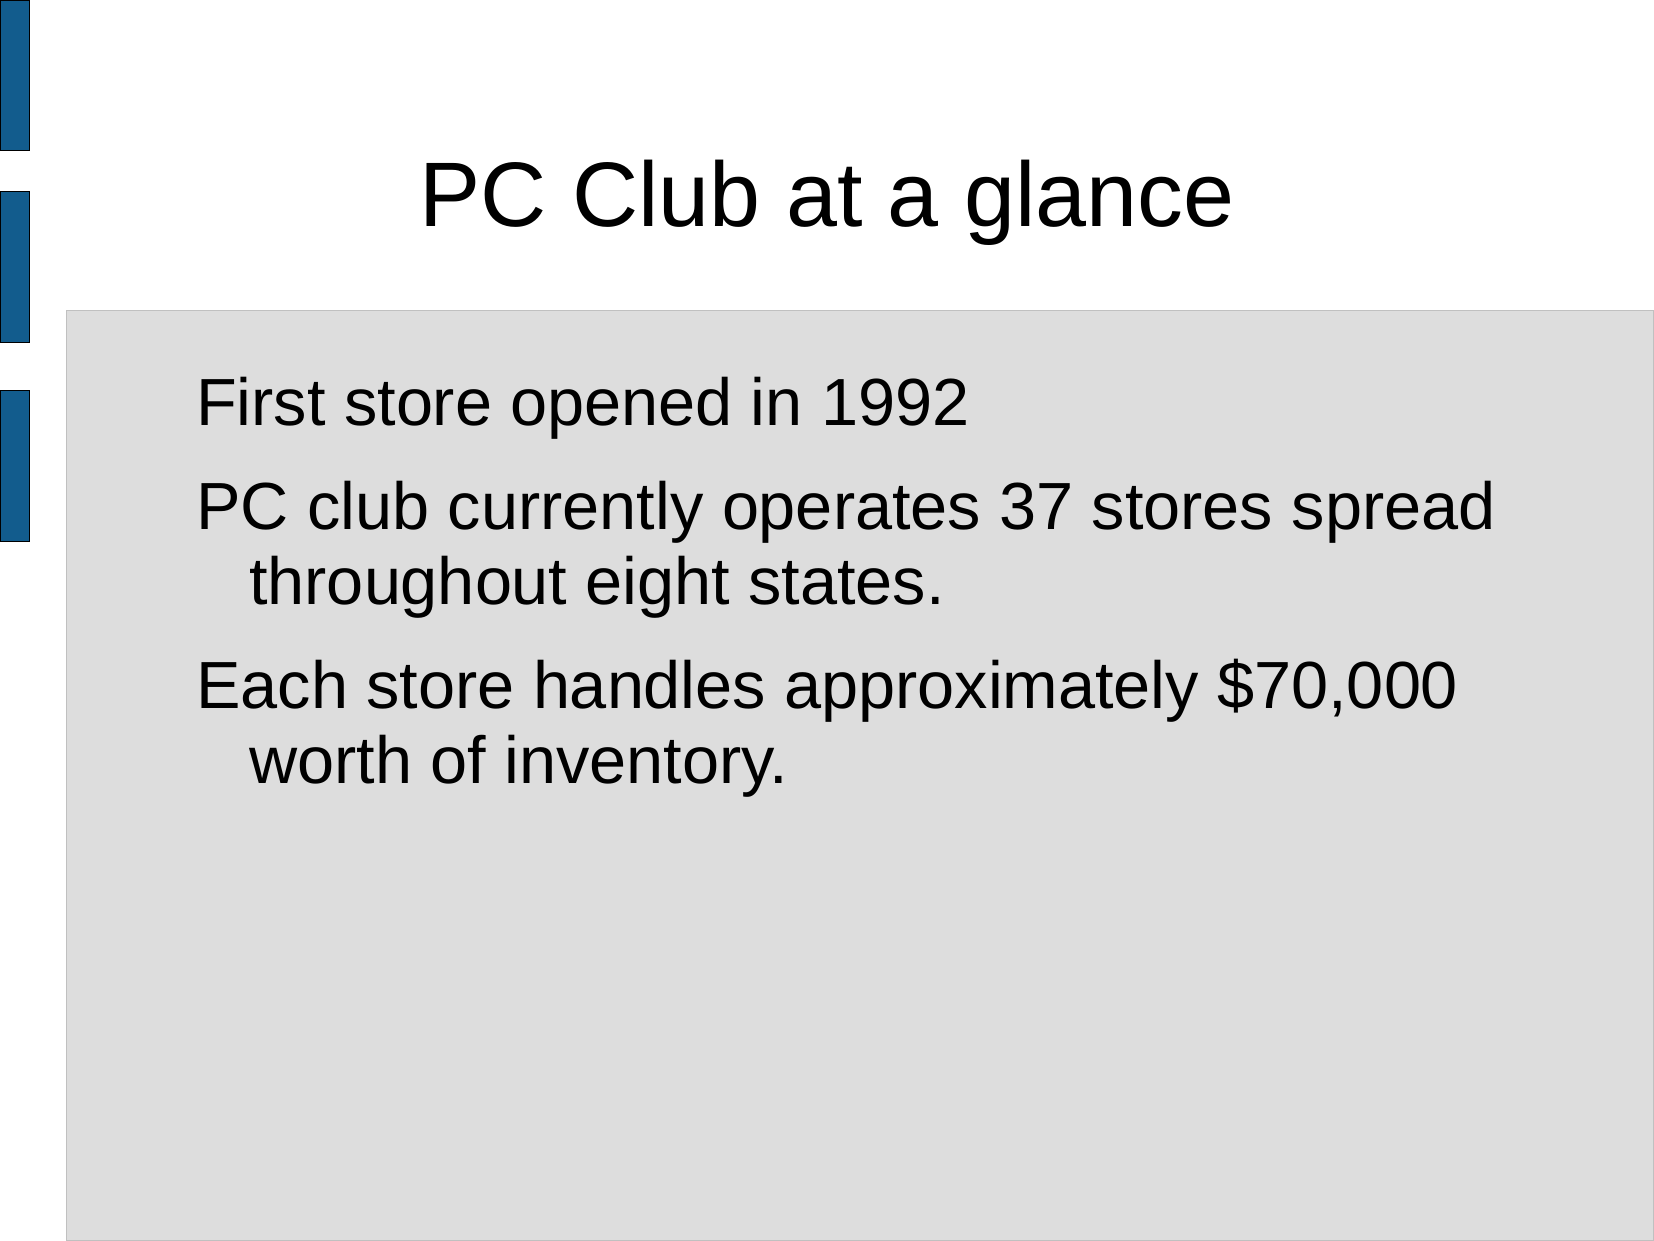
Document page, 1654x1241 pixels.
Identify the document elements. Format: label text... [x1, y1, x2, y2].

title PC Club at a glance [121, 91, 1534, 299]
list First store opened in 1992 PC club currently operates 37 stores spread throughout eight states. Each store handles approximately $70,000 worth of inventory. [178, 364, 1570, 1147]
